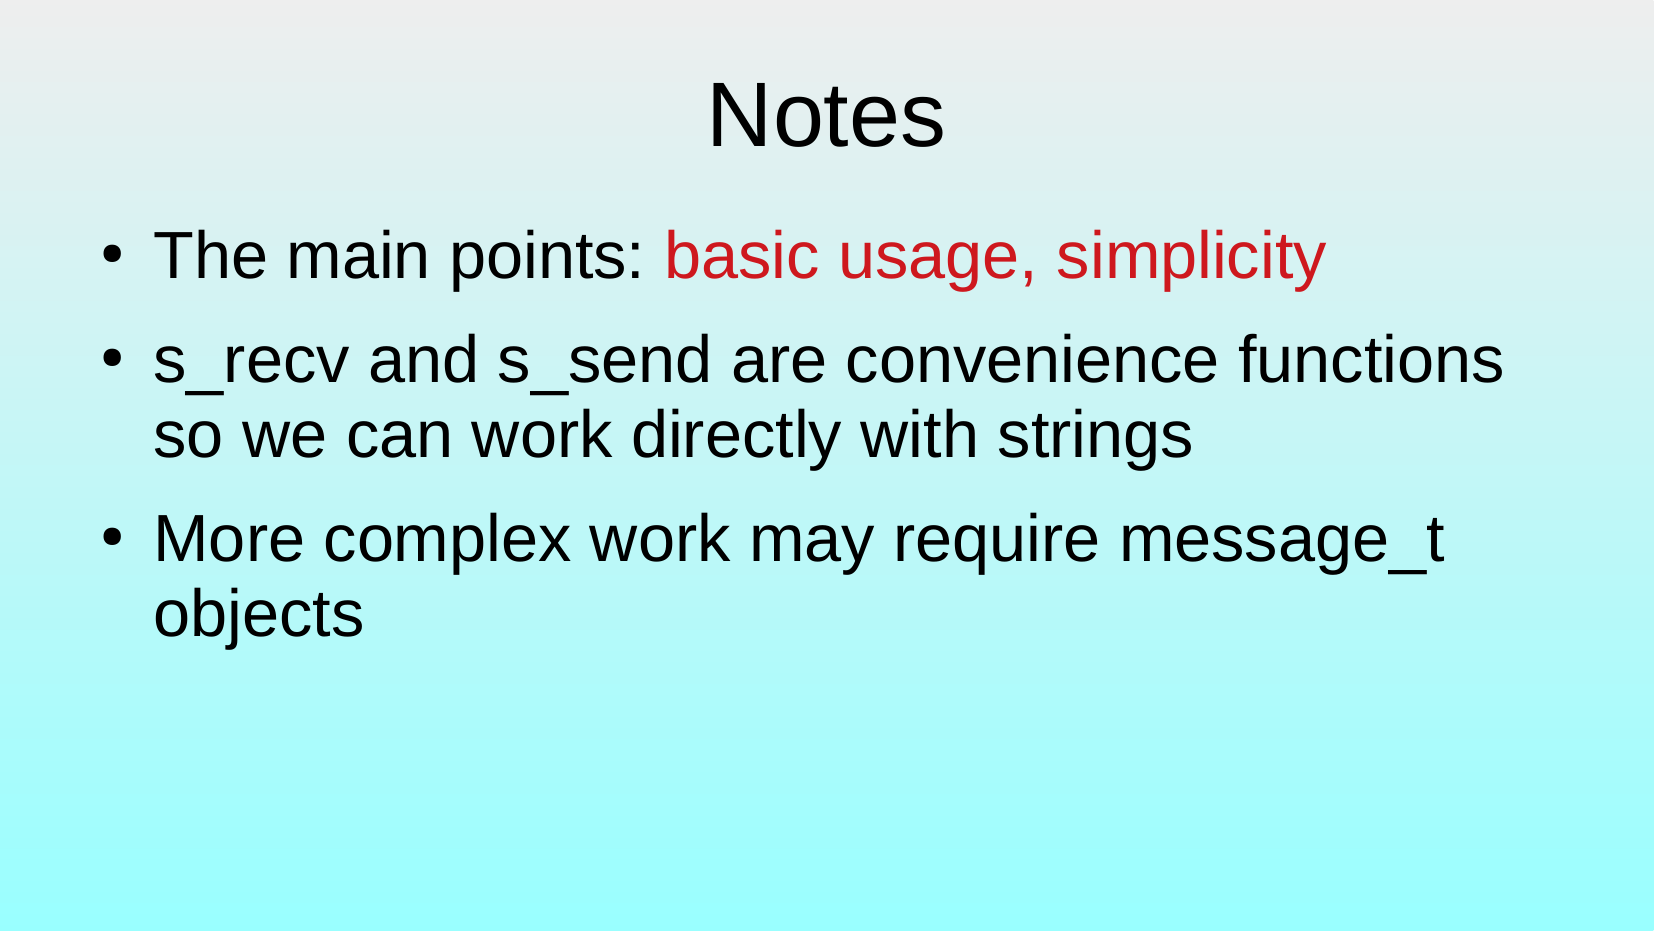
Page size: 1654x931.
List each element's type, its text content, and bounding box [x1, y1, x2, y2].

title Notes [82, 37, 1571, 193]
list The main points: basic usage, simplicity s_recv and s_send are convenience functions so we can work directly with strings More complex work may require message_t objects [82, 217, 1571, 758]
